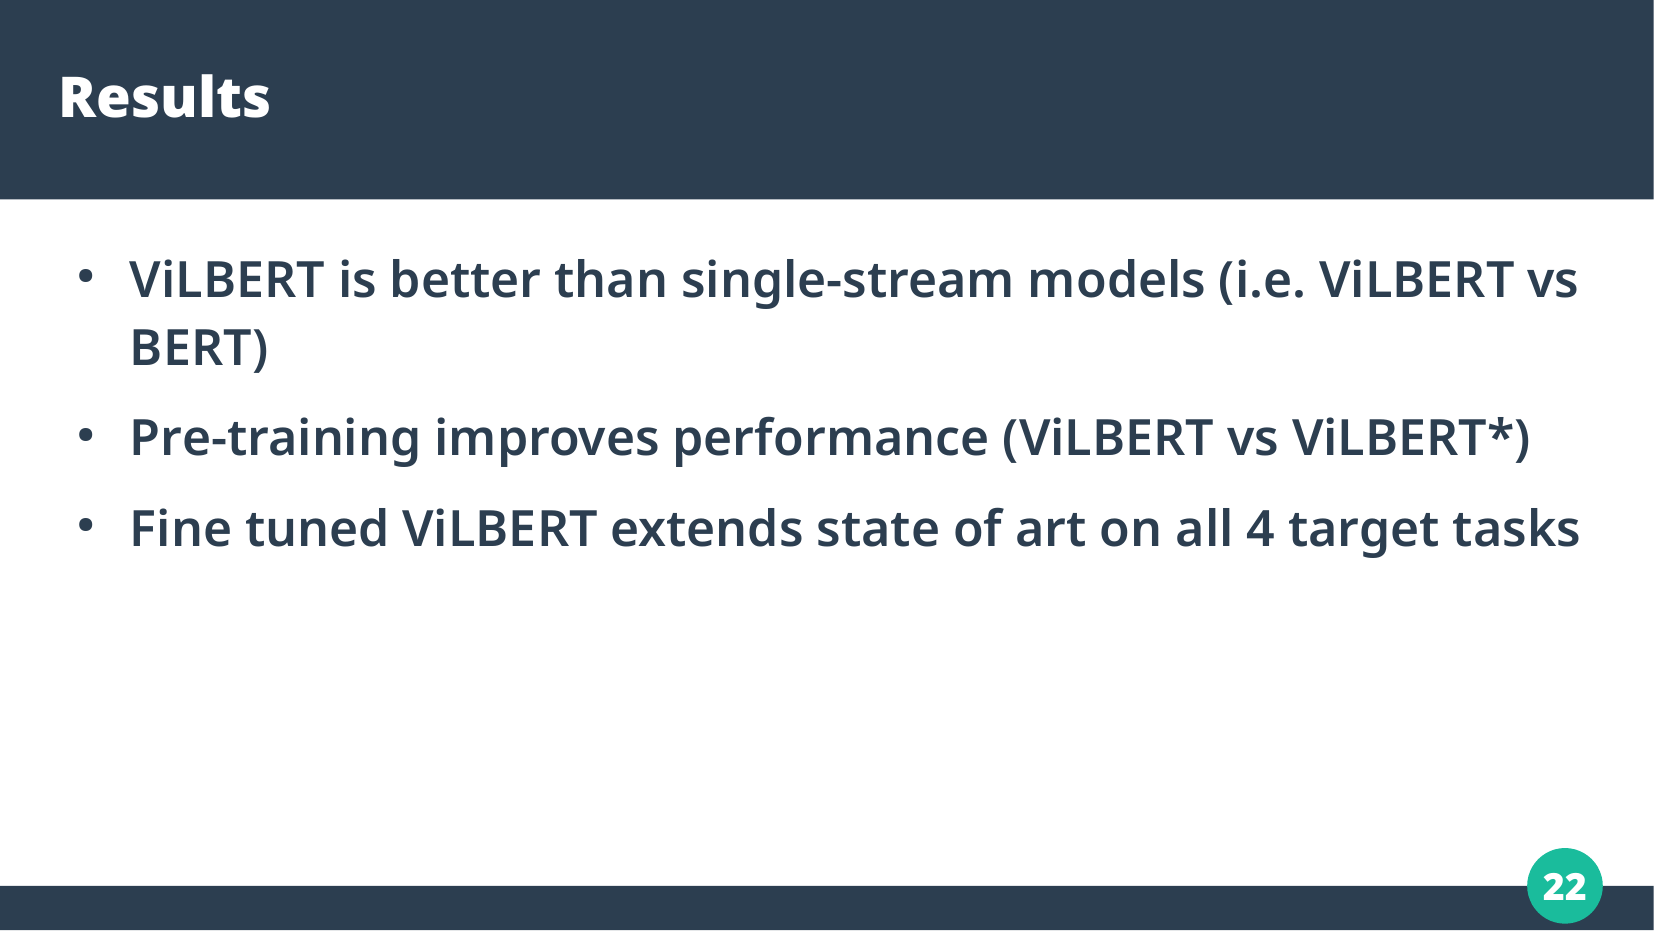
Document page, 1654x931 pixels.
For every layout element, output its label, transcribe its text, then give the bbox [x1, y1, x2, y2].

list ViLBERT is better than single-stream models (i.e. ViLBERT vs BERT) Pre-training improves performance (ViLBERT vs ViLBERT*) Fine tuned ViLBERT extends state of art on all 4 target tasks [59, 243, 1595, 864]
title Results [59, 37, 1595, 155]
